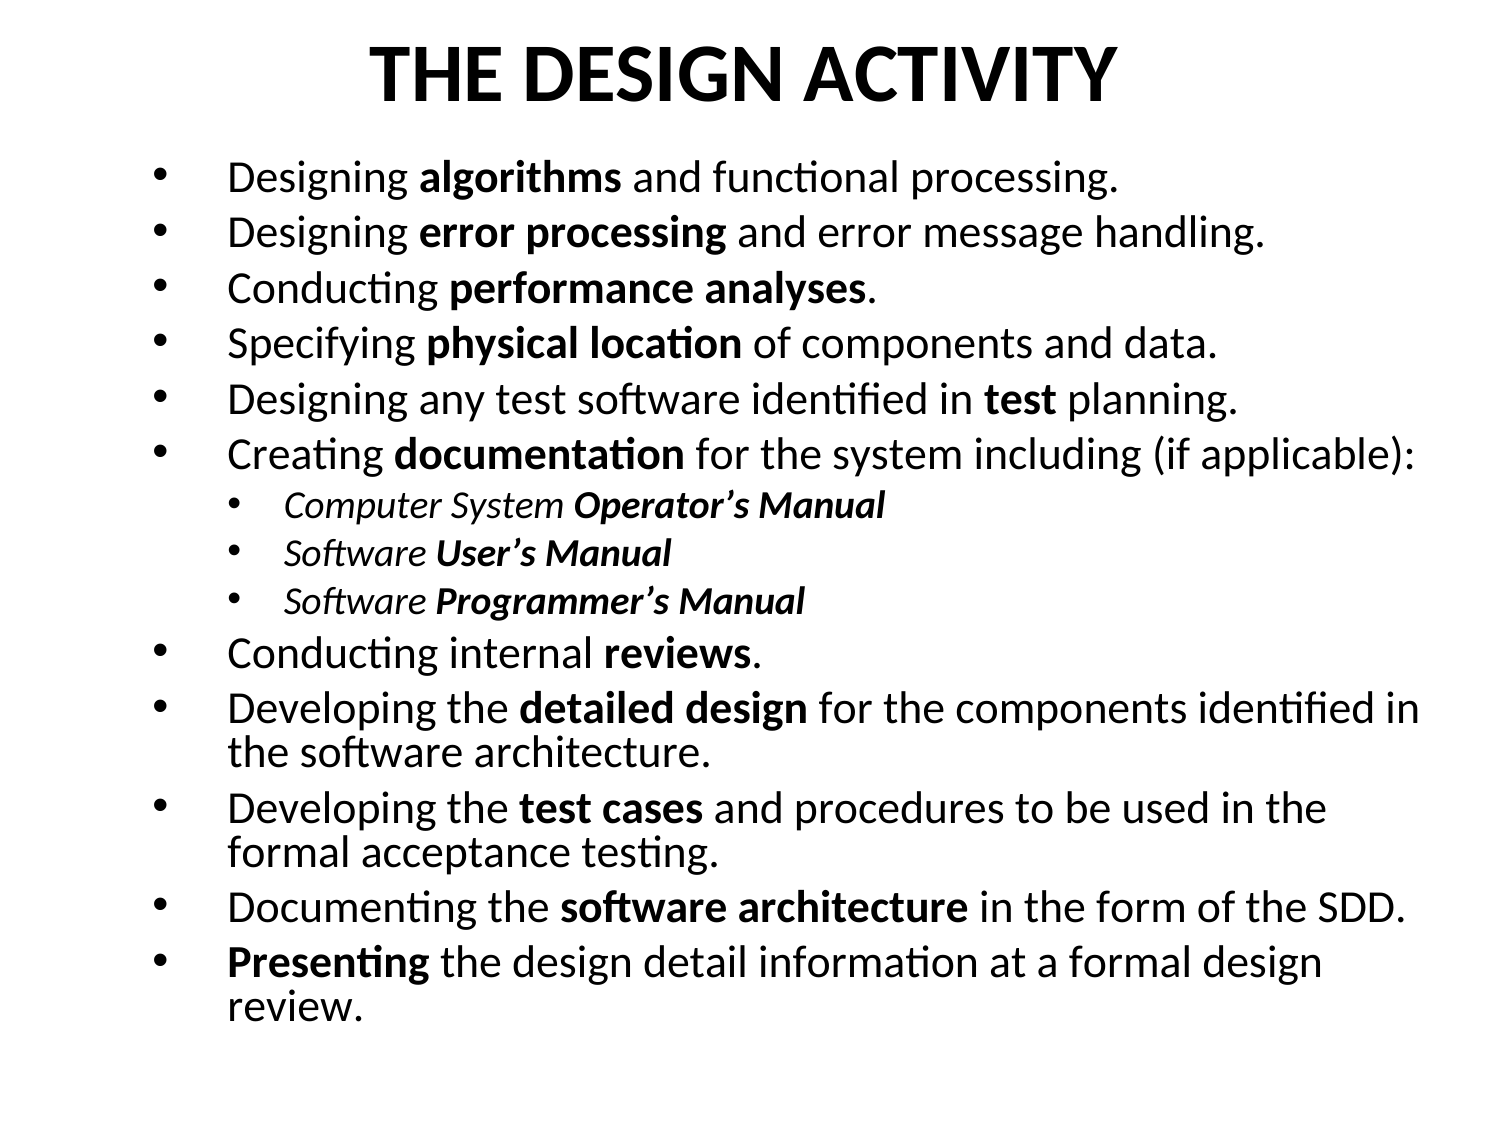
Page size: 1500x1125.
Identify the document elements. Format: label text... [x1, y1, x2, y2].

subtitle Designing algorithms and functional processing. Designing error processing and error message handling. Conducting performance analyses. Specifying physical location of components and data. Designing any test software identified in test planning. Creating documentation for the system including (if applicable): Computer System Operator’s Manual Software User’s Manual Software Programmer’s Manual Conducting internal reviews. Developing the detailed design for the components identified in the software architecture. Developing the test cases and procedures to be used in the formal acceptance testing. Documenting the software architecture in the form of the SDD. Presenting the design detail information at a formal design review. [62, 149, 1438, 1088]
title THE DESIGN ACTIVITY [0, 21, 1488, 238]
